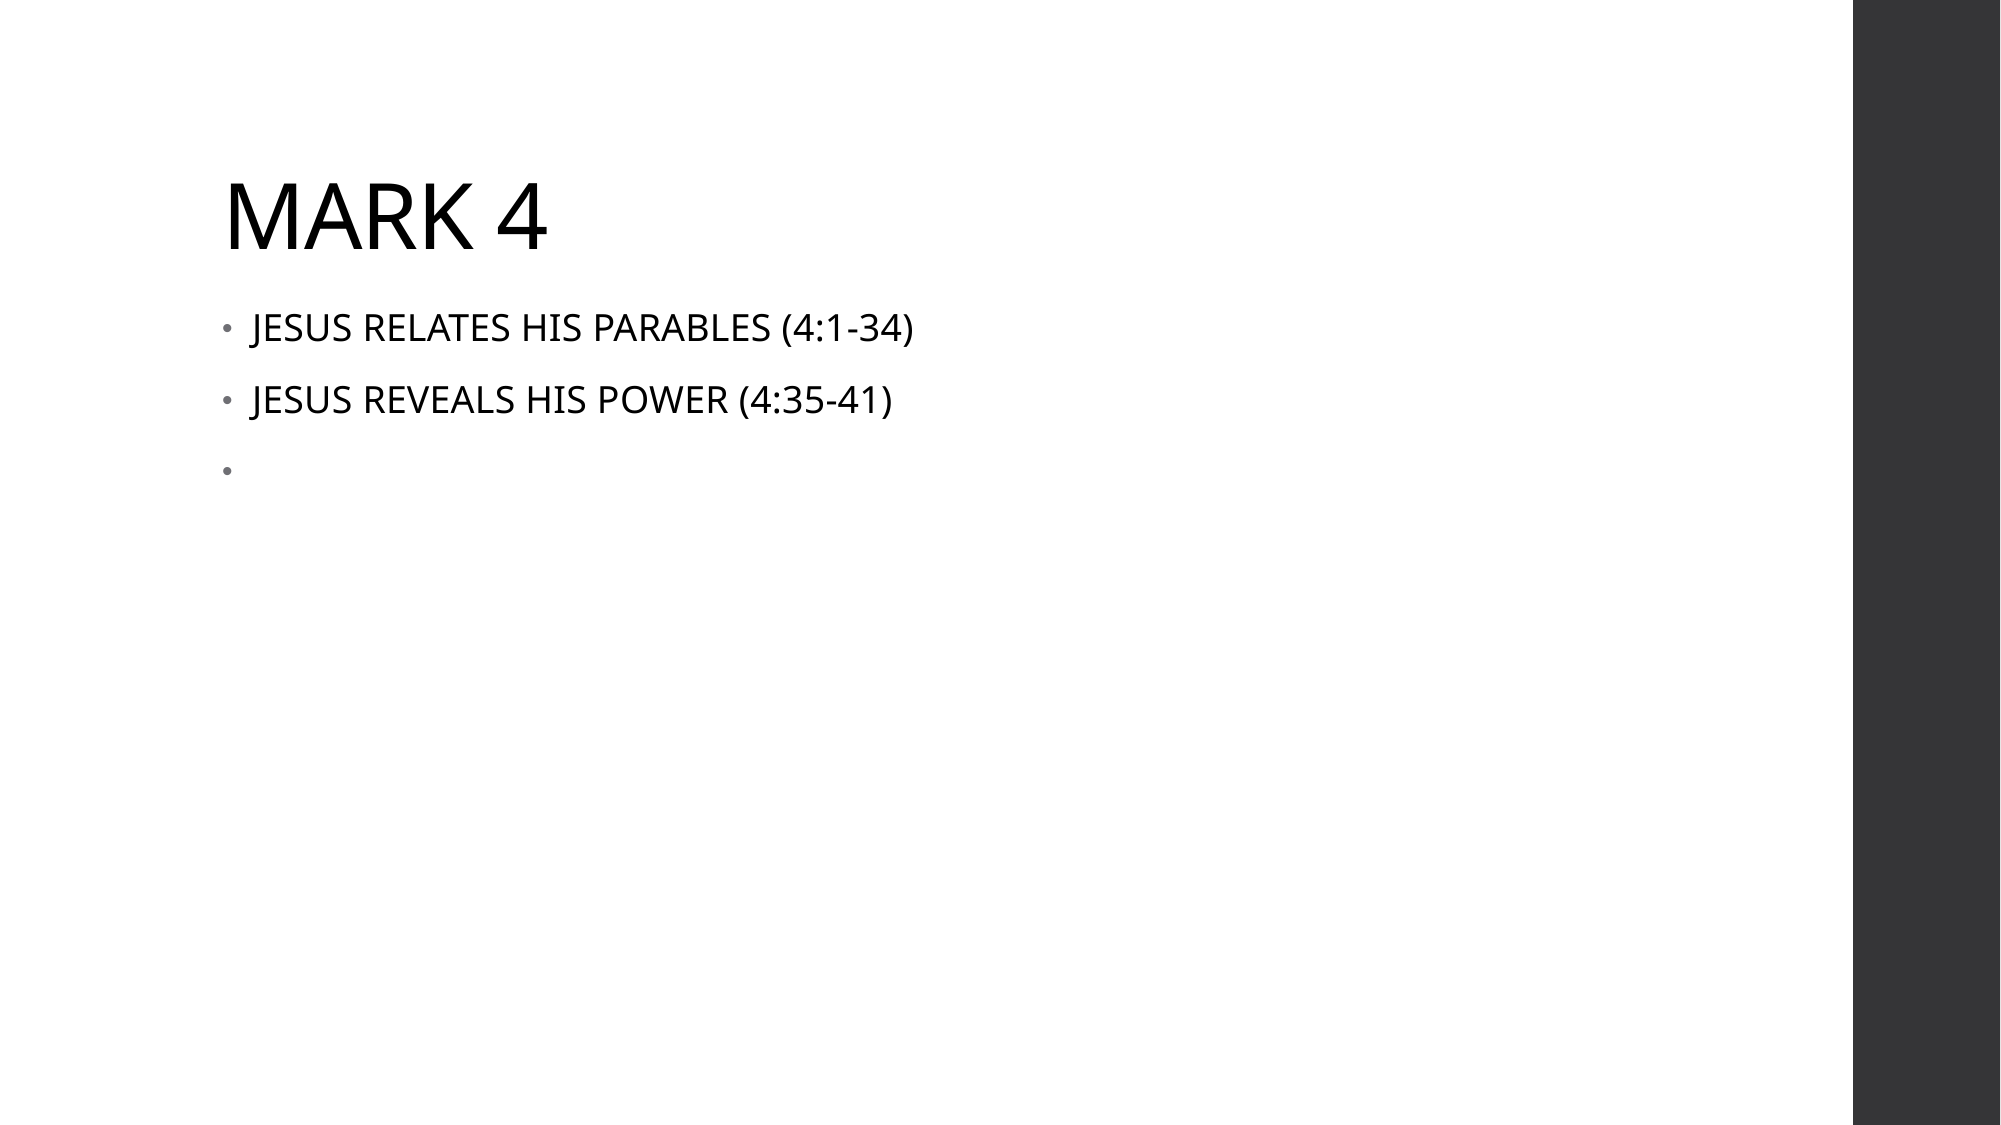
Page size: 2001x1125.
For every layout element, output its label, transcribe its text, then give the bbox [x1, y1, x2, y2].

list JESUS RELATES HIS PARABLES (4:1-34) JESUS REVEALS HIS POWER (4:35-41) [206, 299, 1617, 1014]
title MARK 4 [206, 60, 1797, 278]
